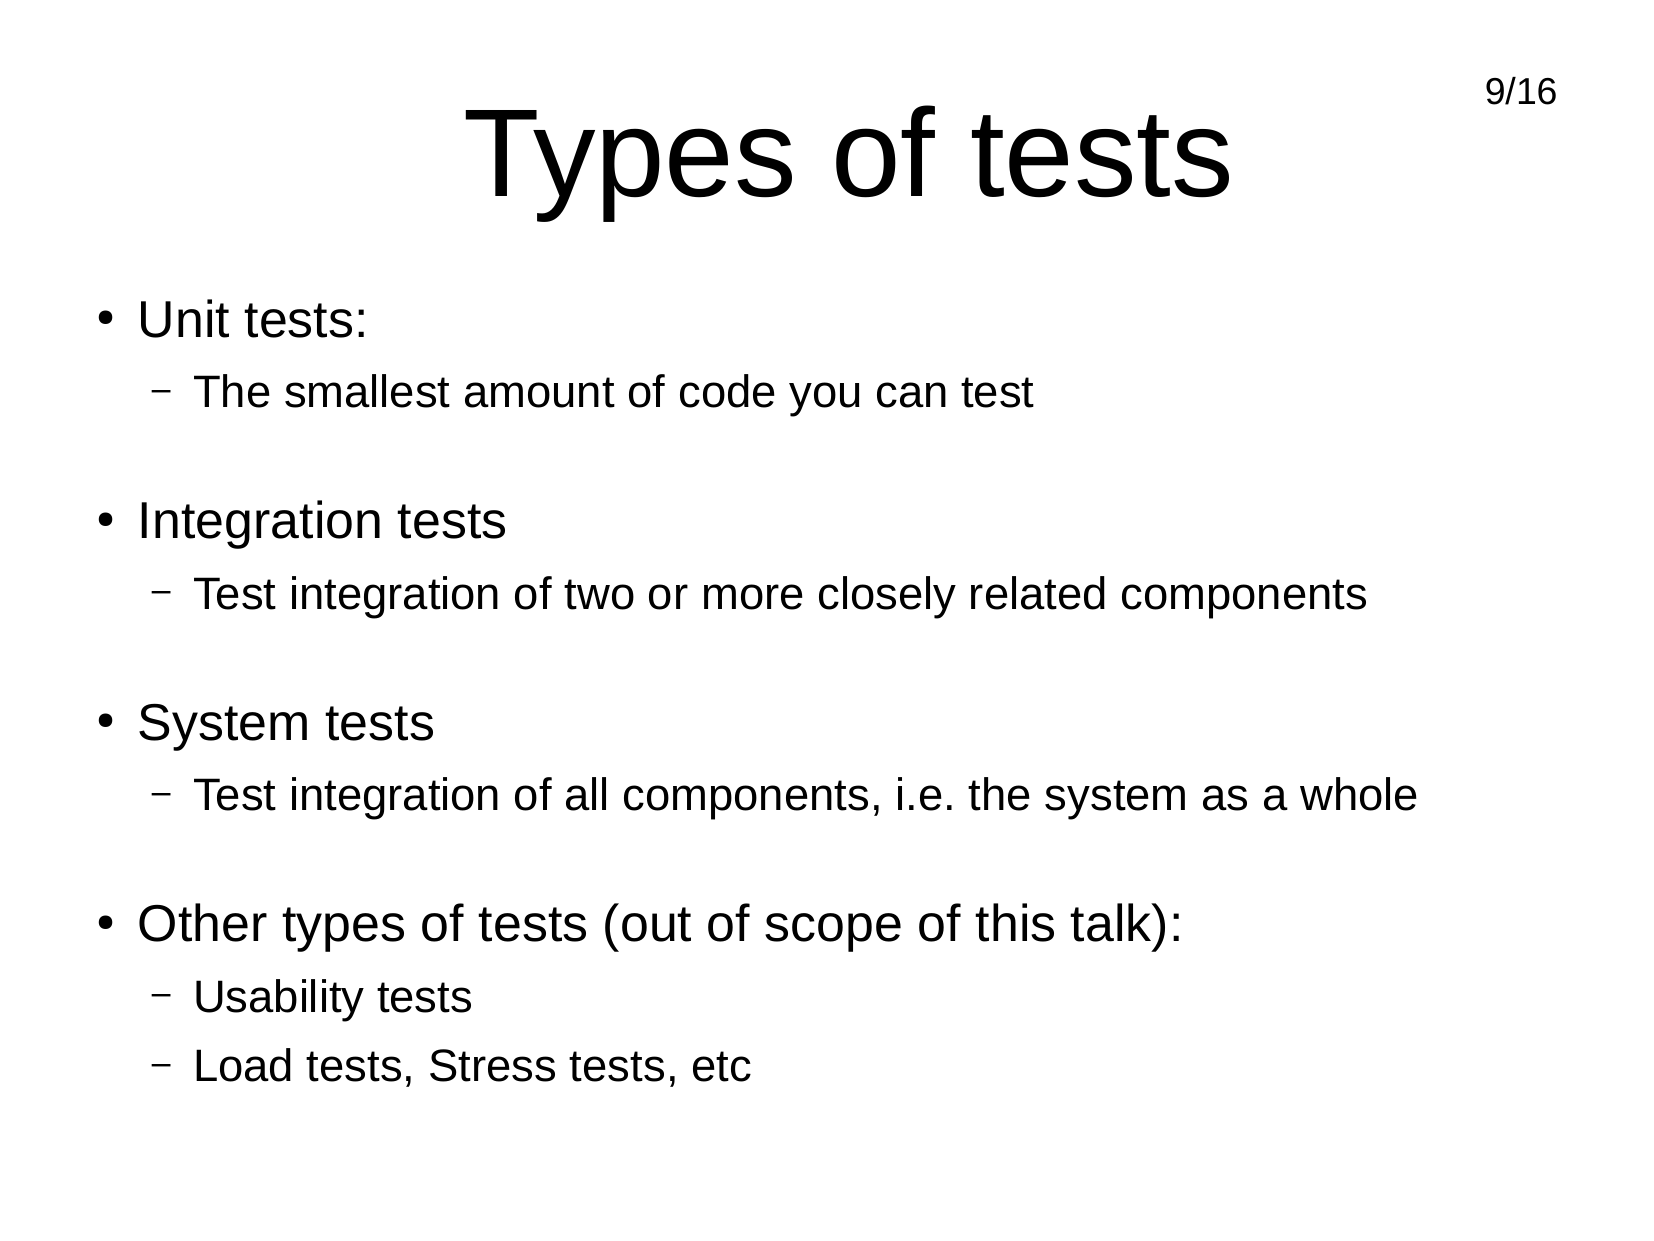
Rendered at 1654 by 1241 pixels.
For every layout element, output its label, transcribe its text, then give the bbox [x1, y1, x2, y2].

list Unit tests: The smallest amount of code you can test Integration tests Test integration of two or more closely related components System tests Test integration of all components, i.e. the system as a whole Other types of tests (out of scope of this talk): Usability tests Load tests, Stress tests, etc [82, 290, 1571, 1096]
title Types of tests [82, 49, 1571, 257]
text_box <number>/16 [1470, 63, 1606, 162]
